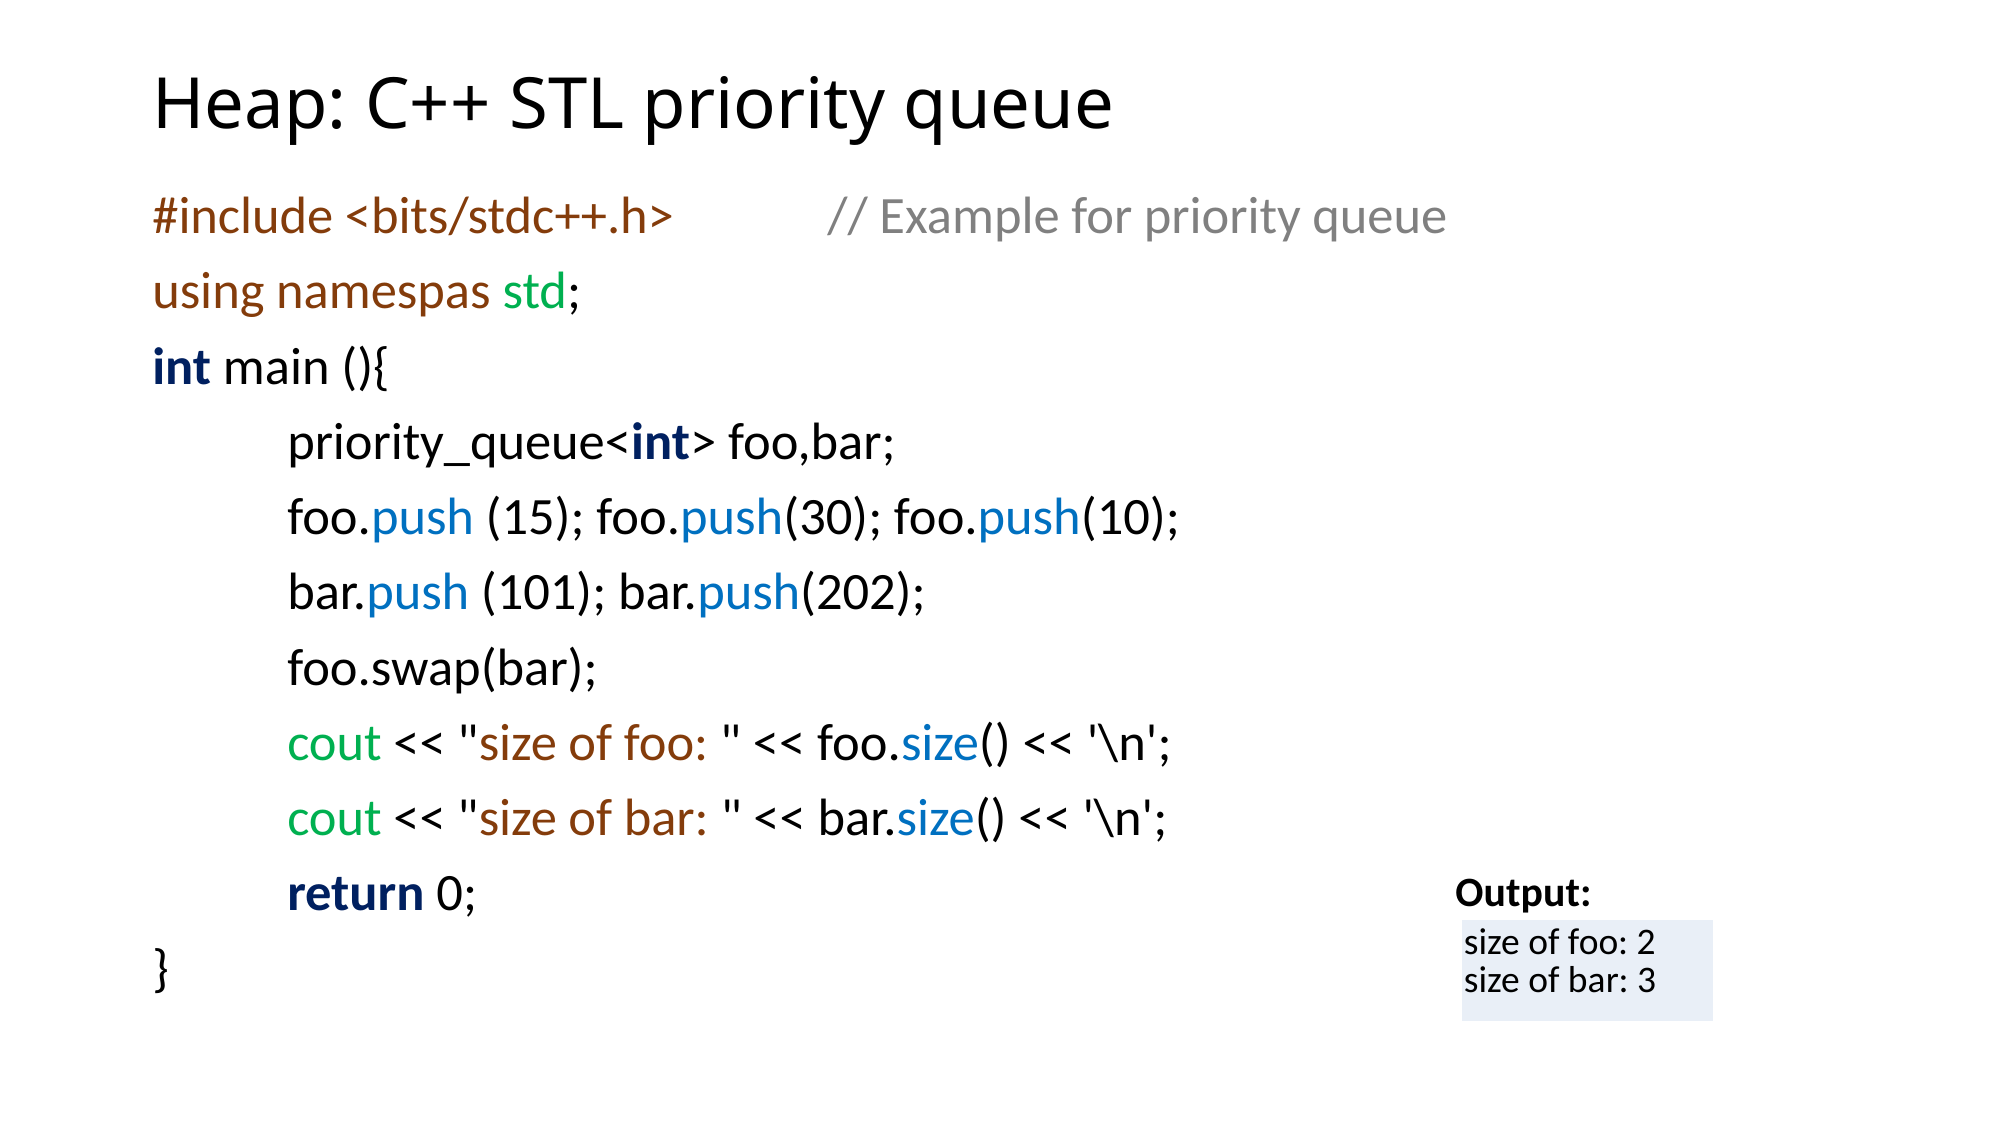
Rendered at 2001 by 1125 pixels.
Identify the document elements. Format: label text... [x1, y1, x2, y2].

text_box Heap: C++ STL priority queue [137, 59, 1863, 152]
table_header size of foo: 2 size of bar: 3 [1462, 920, 1713, 1021]
text_box #include <bits/stdc++.h> // Example for priority queue using namespas std; int main (){ priority_queue<int> foo,bar; foo.push (15); foo.push(30); foo.push(10); bar.push (101); bar.push(202); foo.swap(bar); cout << "size of foo: " << foo.size() << '\n'; cout << "size of bar: " << bar.size() << '\n'; return 0; } [137, 181, 1863, 1014]
text_box Output: [1440, 856, 1627, 972]
